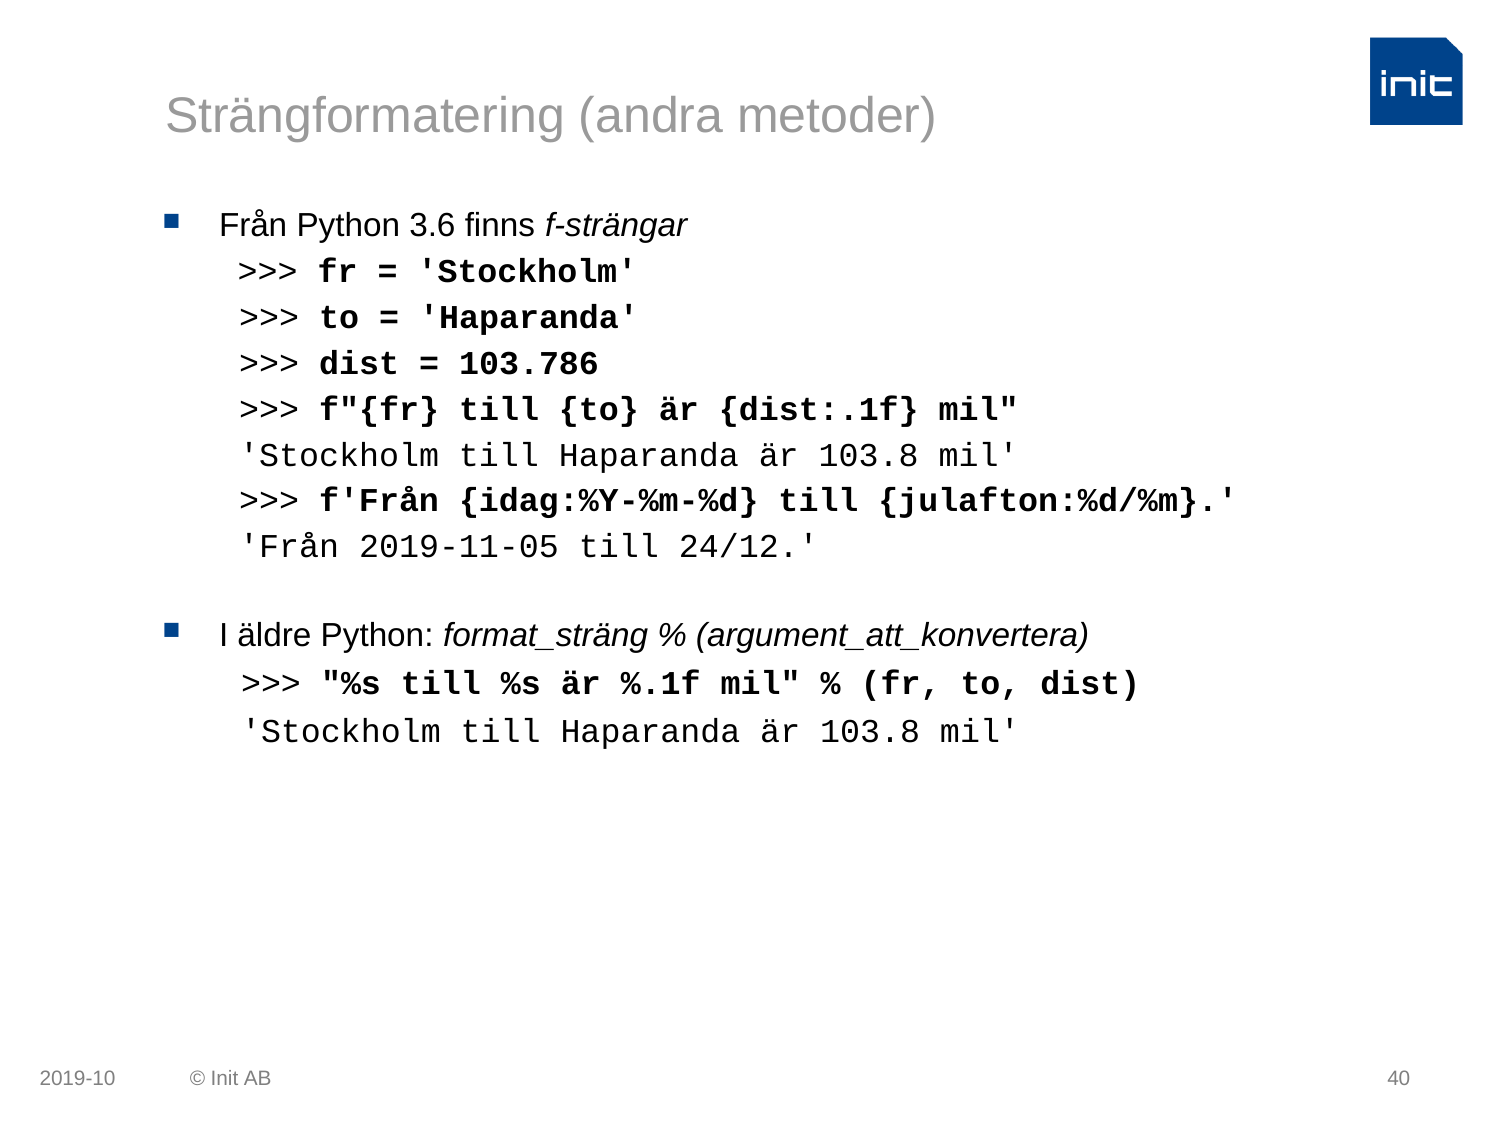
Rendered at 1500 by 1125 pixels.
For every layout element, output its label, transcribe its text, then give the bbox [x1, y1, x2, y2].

text_box <nummer> [1350, 1037, 1426, 1098]
picture [1370, 37, 1463, 125]
text_box © Init AB [174, 1037, 1326, 1098]
text_box 2019-10 [24, 1037, 151, 1098]
text_box Från Python 3.6 finns f-strängar >>> fr = 'Stockholm' >>> to = 'Haparanda' >>> dist = 103.786 >>> f"{fr} till {to} är {dist:.1f} mil" 'Stockholm till Haparanda är 103.8 mil' >>> f'Från {idag:%Y-%m-%d} till {julafton:%d/%m}.' 'Från 2019-11-05 till 24/12.' I äldre Python: format_sträng % (argument_att_konvertera) >>> "%s till %s är %.1f mil" % (fr, to, dist) 'Stockholm till Haparanda är 103.8 mil' [150, 189, 1351, 963]
text_box Strängformatering (andra metoder) [150, 0, 1351, 151]
